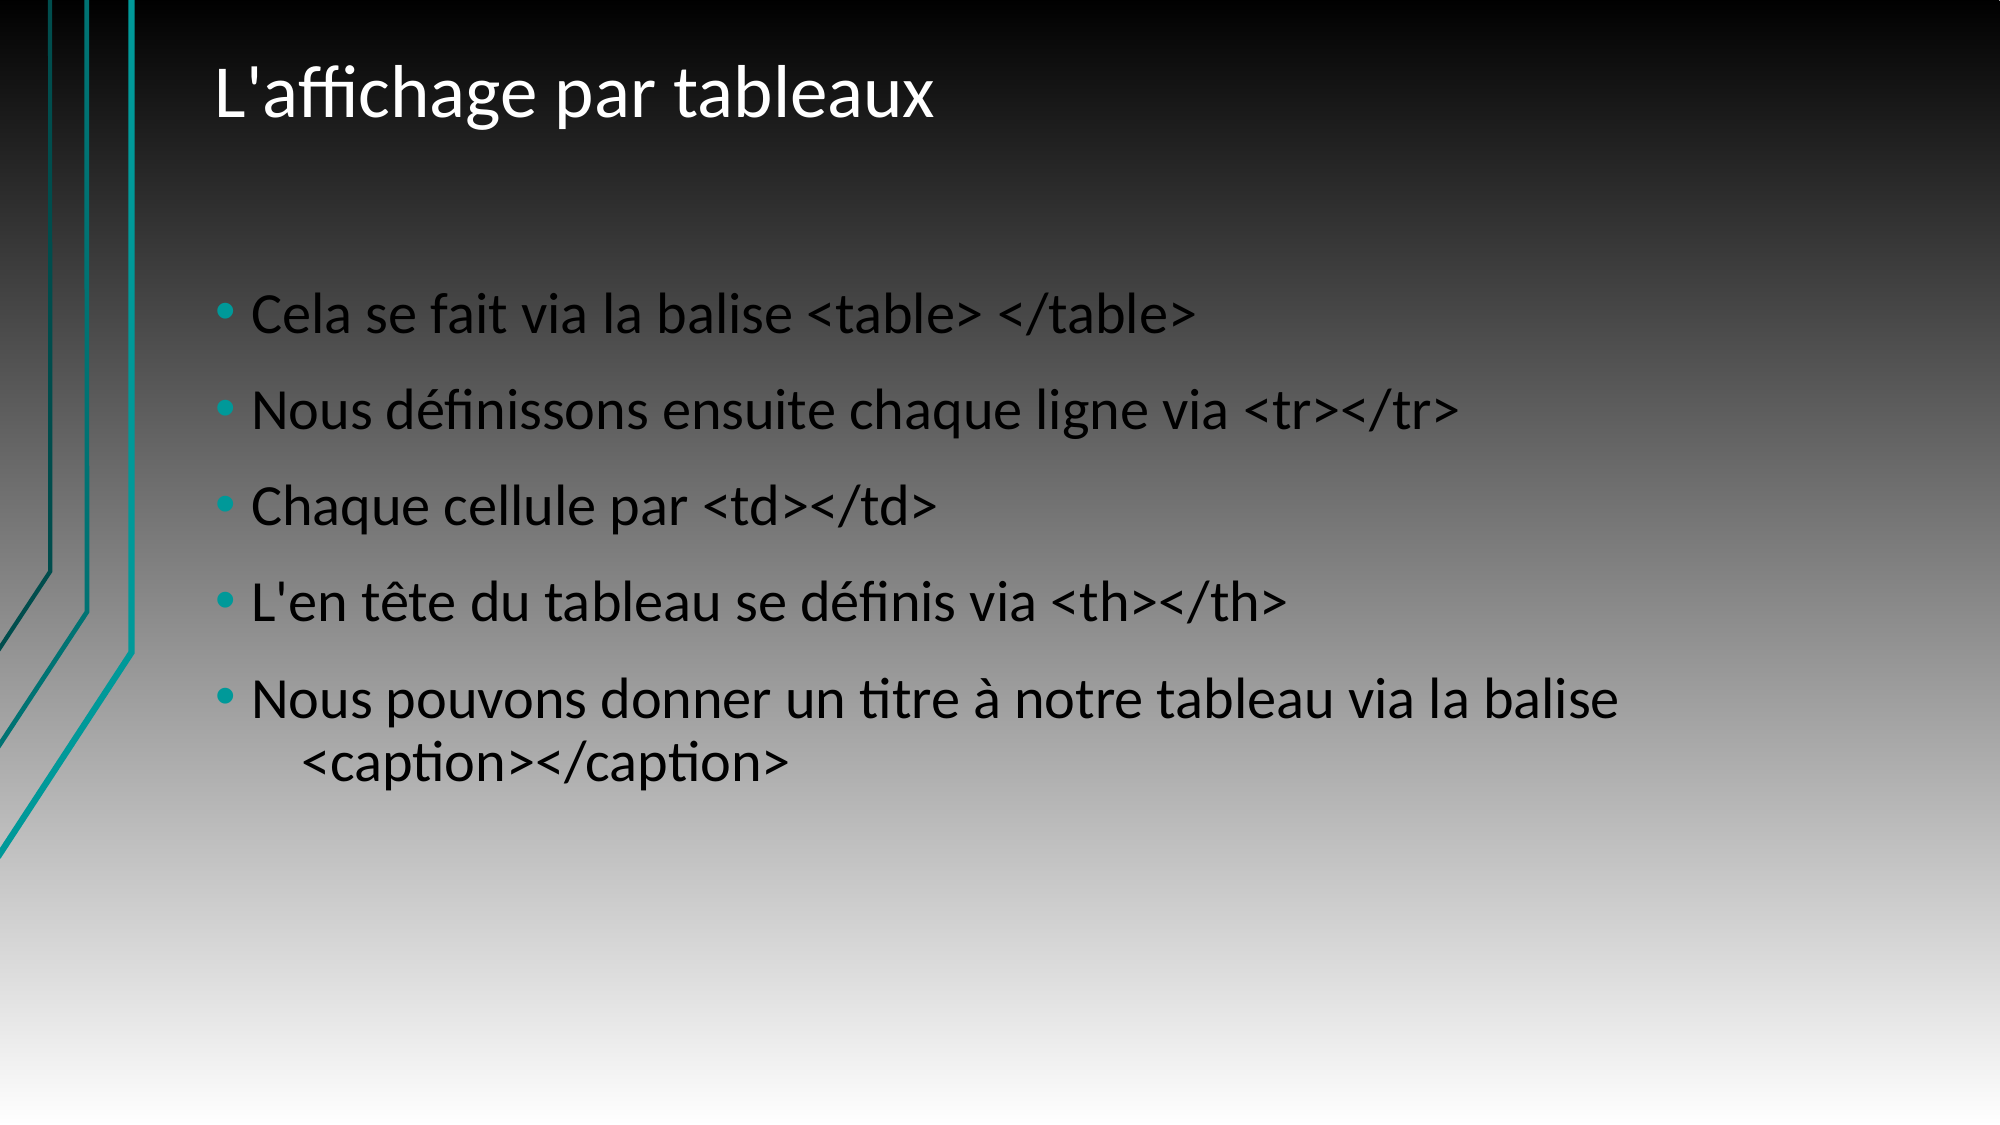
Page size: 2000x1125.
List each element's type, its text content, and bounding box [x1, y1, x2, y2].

text_box Cela se fait via la balise <table> </table> Nous définissons ensuite chaque ligne via <tr></tr> Chaque cellule par <td></td> L'en tête du tableau se définis via <th></th> Nous pouvons donner un titre à notre tableau via la balise <caption></caption> [200, 275, 1901, 512]
title L'affichage par tableaux [200, 45, 1900, 149]
